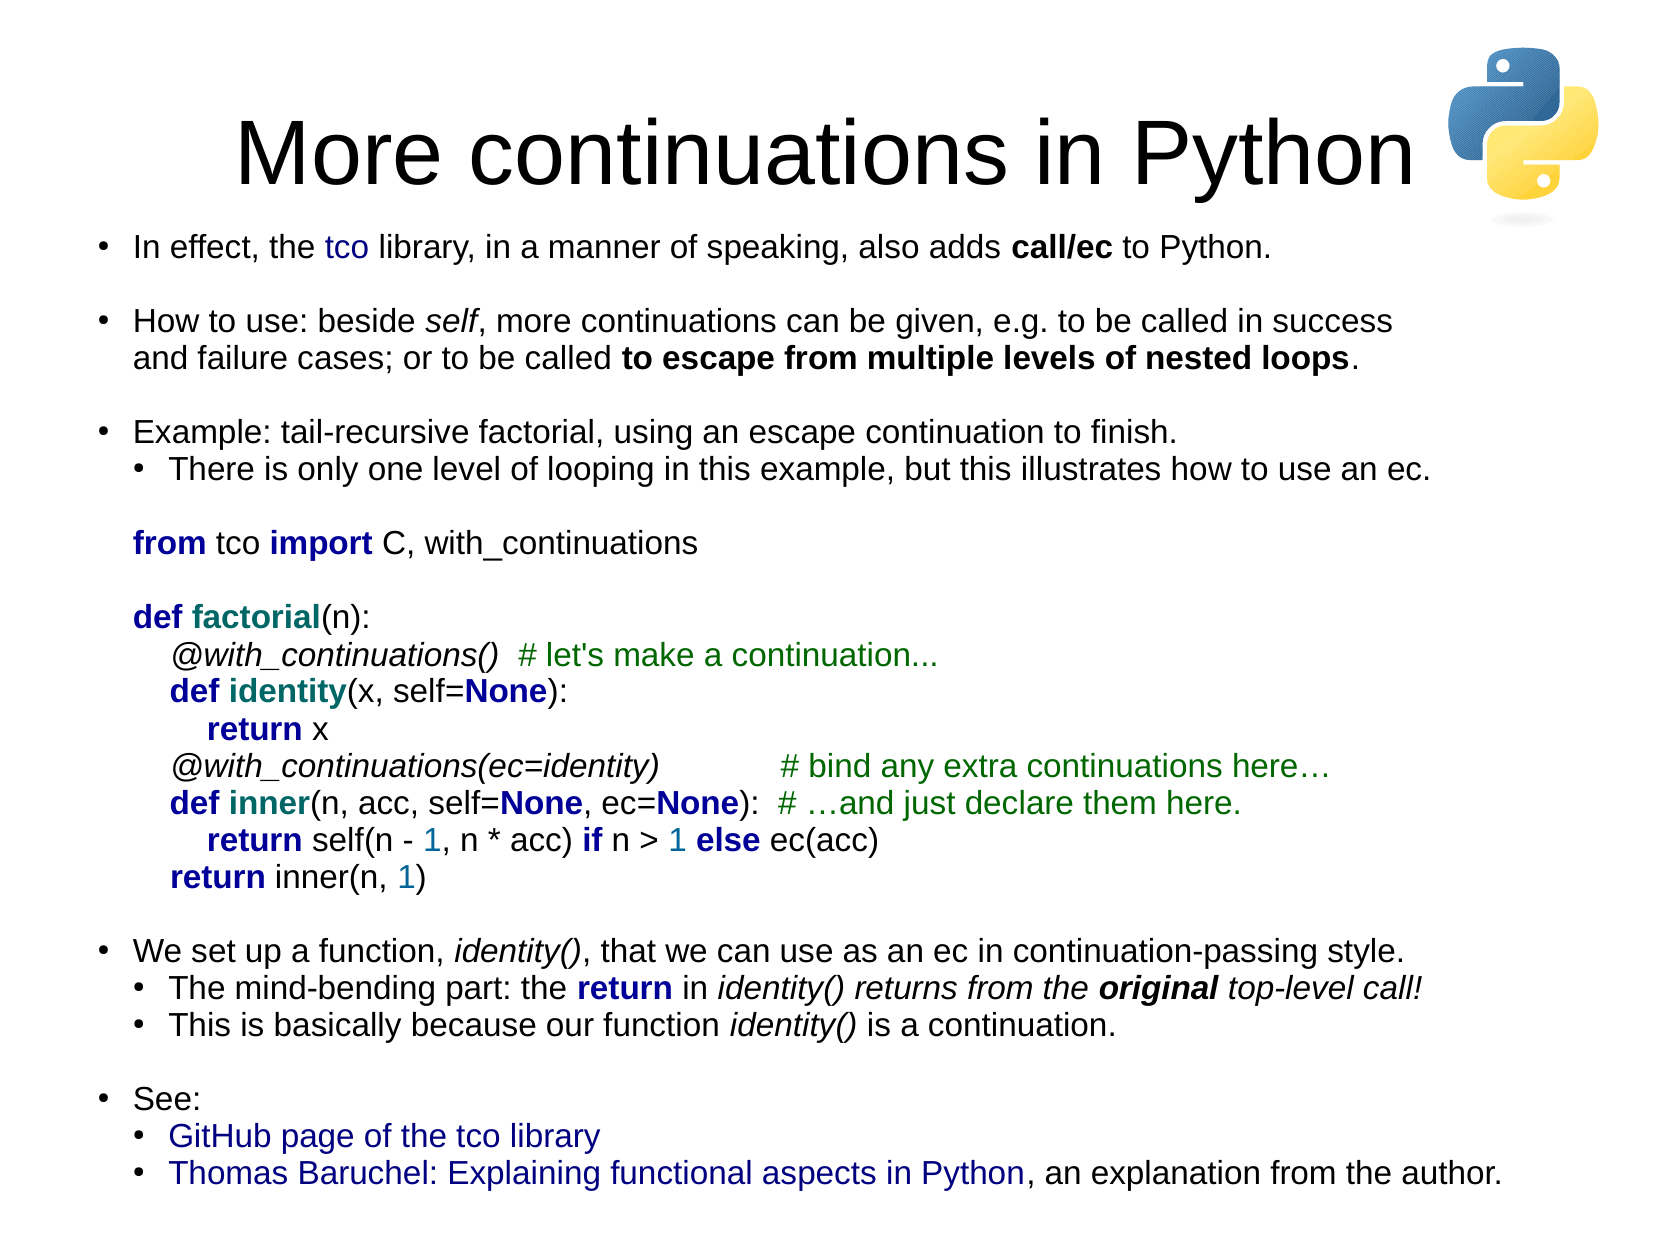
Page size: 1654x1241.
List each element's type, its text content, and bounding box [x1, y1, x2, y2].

title More continuations in Python [82, 49, 1448, 221]
text_box In effect, the tco library, in a manner of speaking, also adds call/ec to Python. How to use: beside self, more continuations can be given, e.g. to be called in success and failure cases; or to be called to escape from multiple levels of nested loops. Example: tail-recursive factorial, using an escape continuation to finish. There is only one level of looping in this example, but this illustrates how to use an ec. from tco import C, with_continuations def factorial(n): @with_continuations() # let's make a continuation... def identity(x, self=None): return x @with_continuations(ec=identity) # bind any extra continuations here… def inner(n, acc, self=None, ec=None): # …and just declare them here. return self(n - 1, n * acc) if n > 1 else ec(acc) return inner(n, 1) We set up a function, identity(), that we can use as an ec in continuation-passing style. The mind-bending part: the return in identity() returns from the original top-level call! This is basically because our function identity() is a continuation. See: GitHub page of the tco library Thomas Baruchel: Explaining functional aspects in Python, an explanation from the author. [82, 221, 1561, 1212]
picture [1448, 47, 1609, 242]
